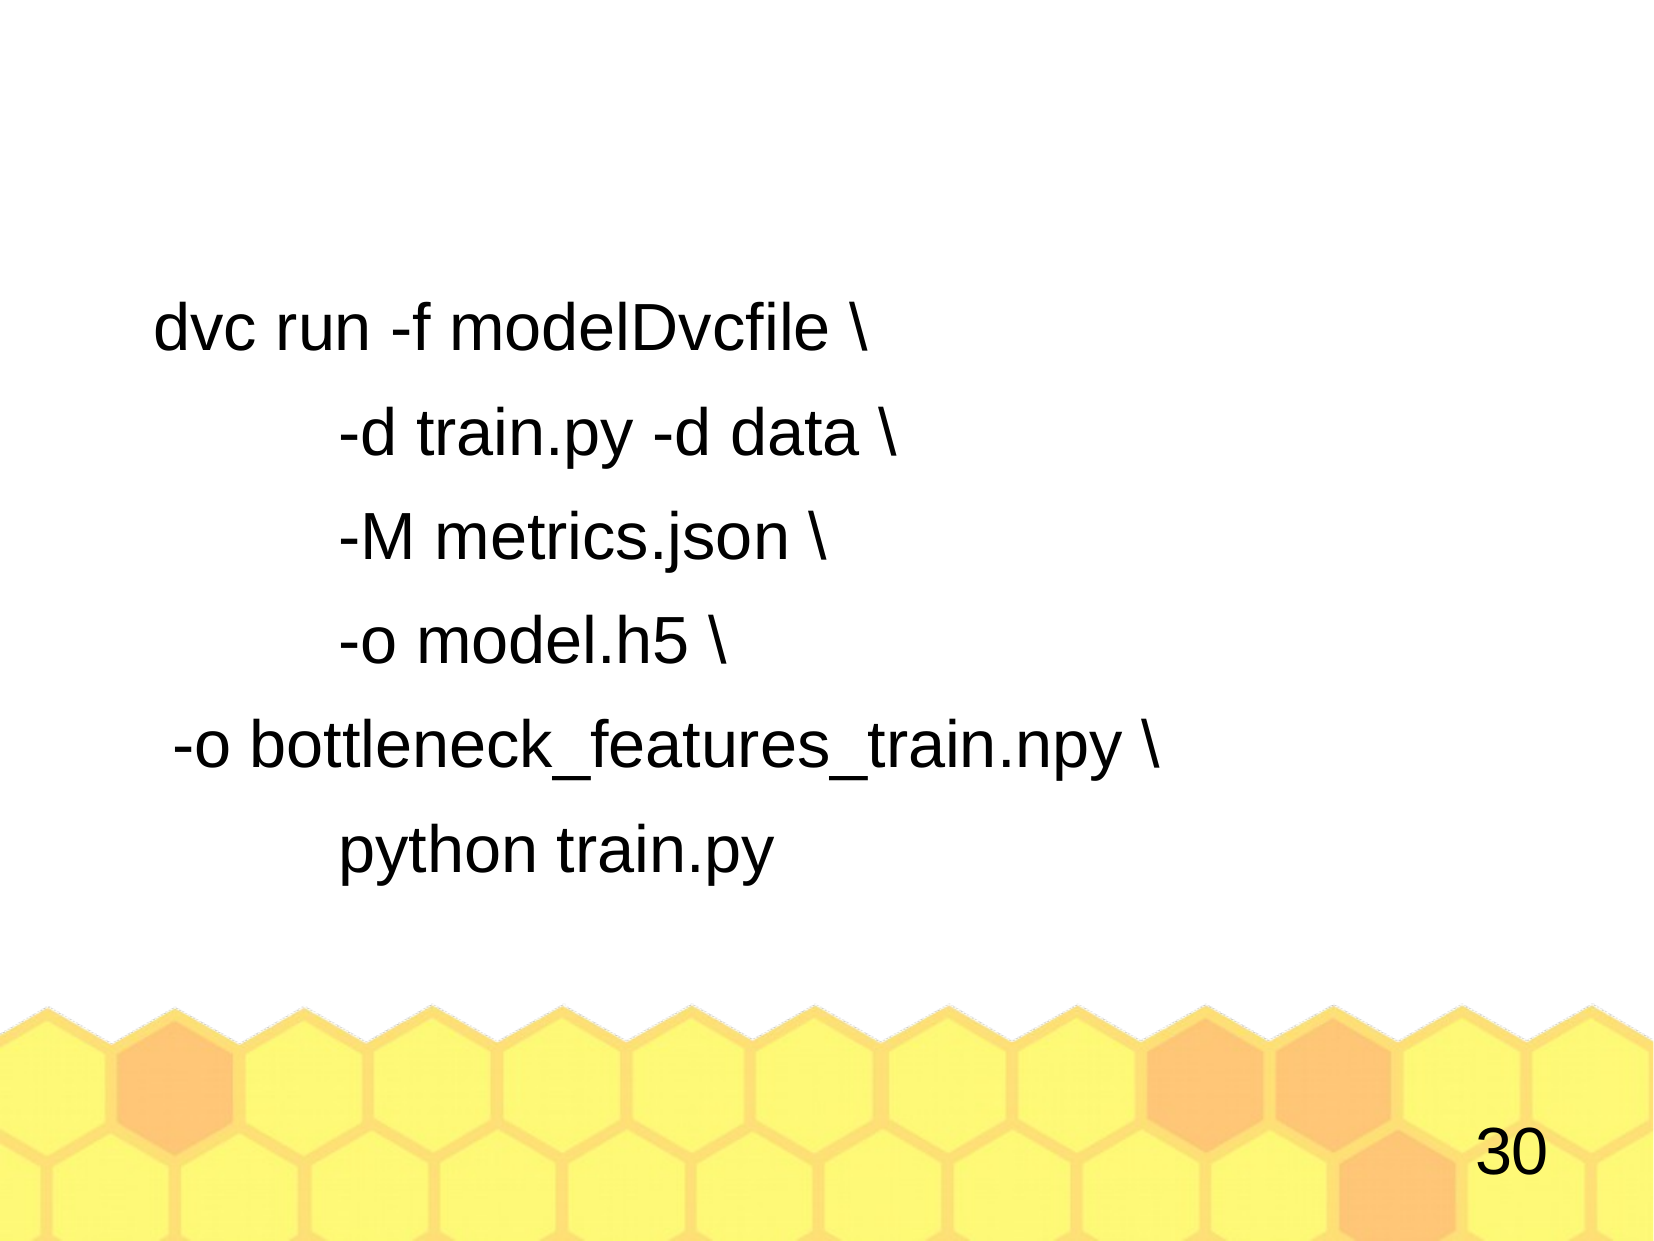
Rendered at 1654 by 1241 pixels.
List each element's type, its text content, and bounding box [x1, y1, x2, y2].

picture [0, 1001, 1654, 1241]
list dvc run -f modelDvcfile \ -d train.py -d data \ -M metrics.json \ -o model.h5 \ -o bottleneck_features_train.npy \ python train.py [82, 290, 1571, 1010]
text_box 30 [1417, 1062, 1607, 1241]
